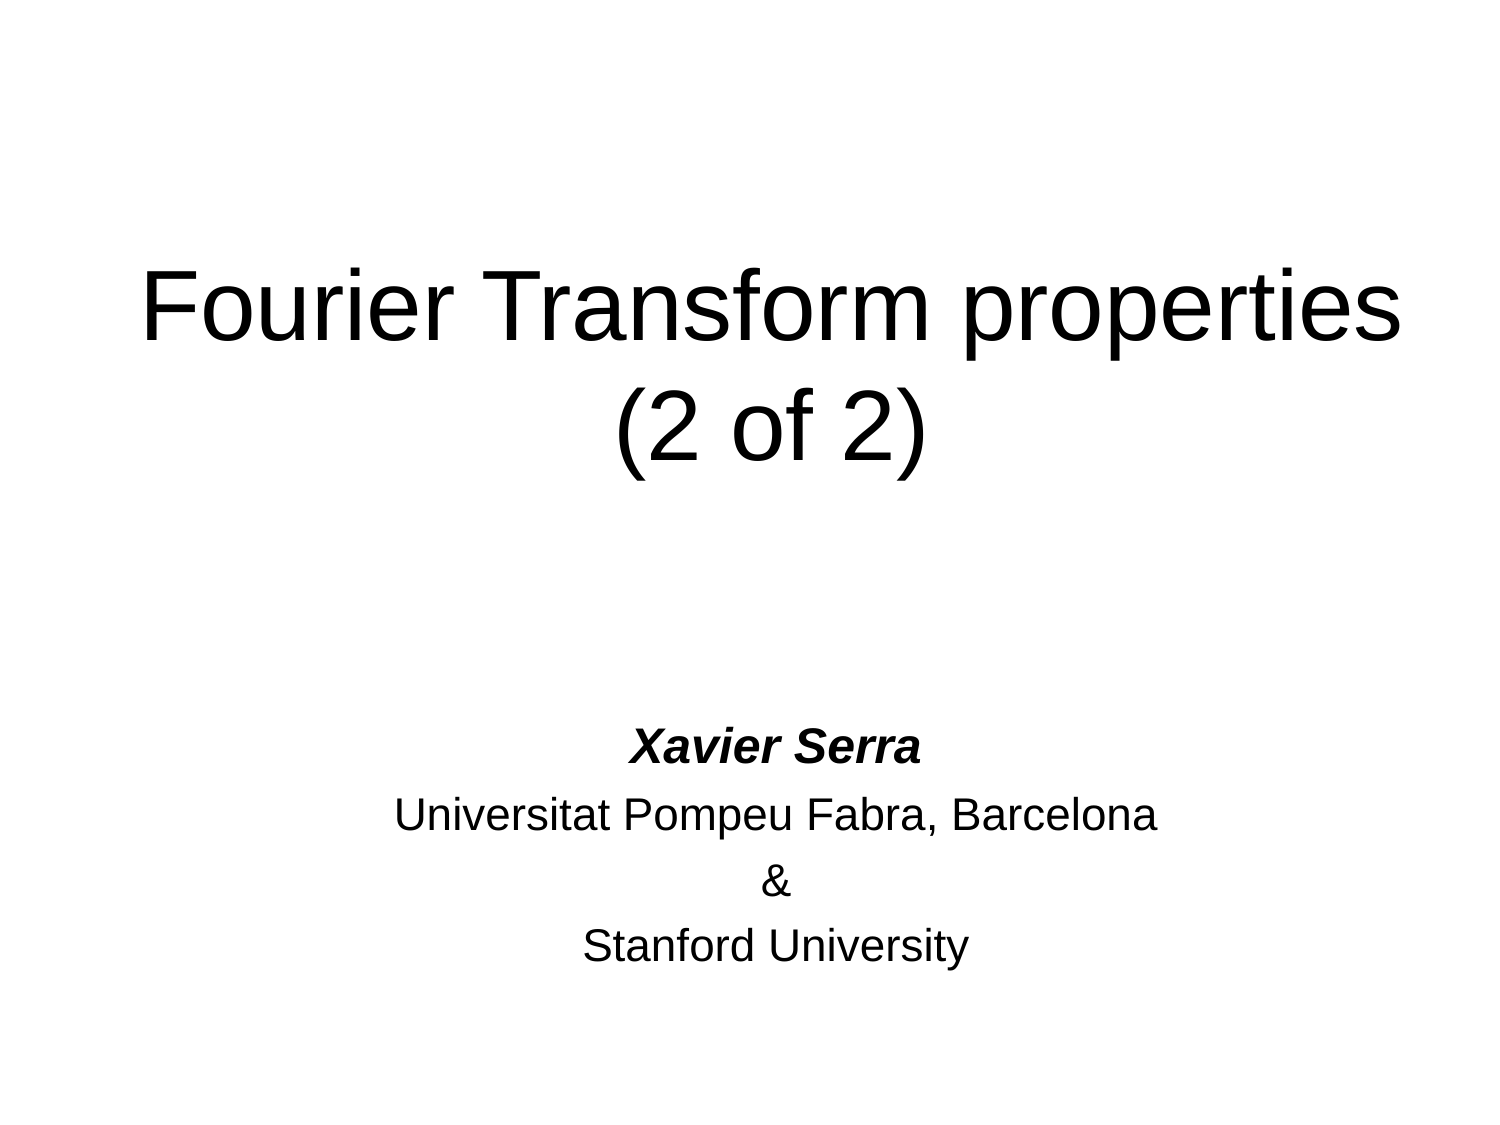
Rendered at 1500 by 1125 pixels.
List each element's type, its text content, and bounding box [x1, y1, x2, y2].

text_box Xavier Serra Universitat Pompeu Fabra, Barcelona & Stanford University [319, 710, 1233, 887]
title Fourier Transform properties (2 of 2) [63, 90, 1444, 631]
